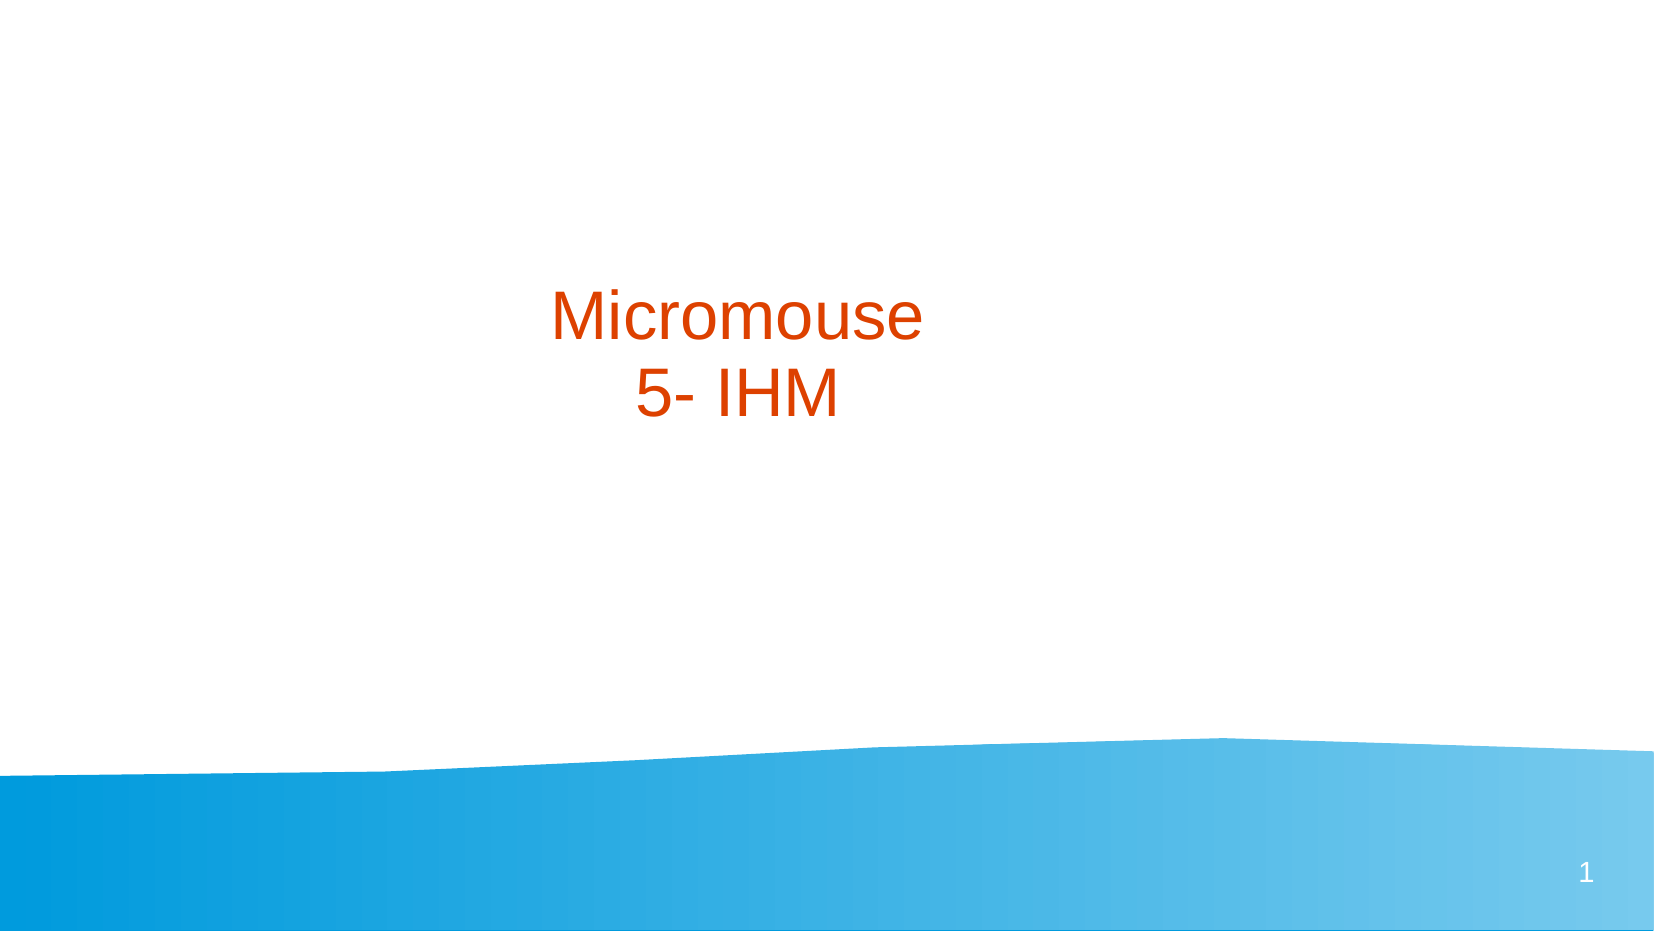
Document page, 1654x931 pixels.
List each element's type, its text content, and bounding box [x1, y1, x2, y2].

title Micromouse 5- IHM [0, 265, 1477, 443]
